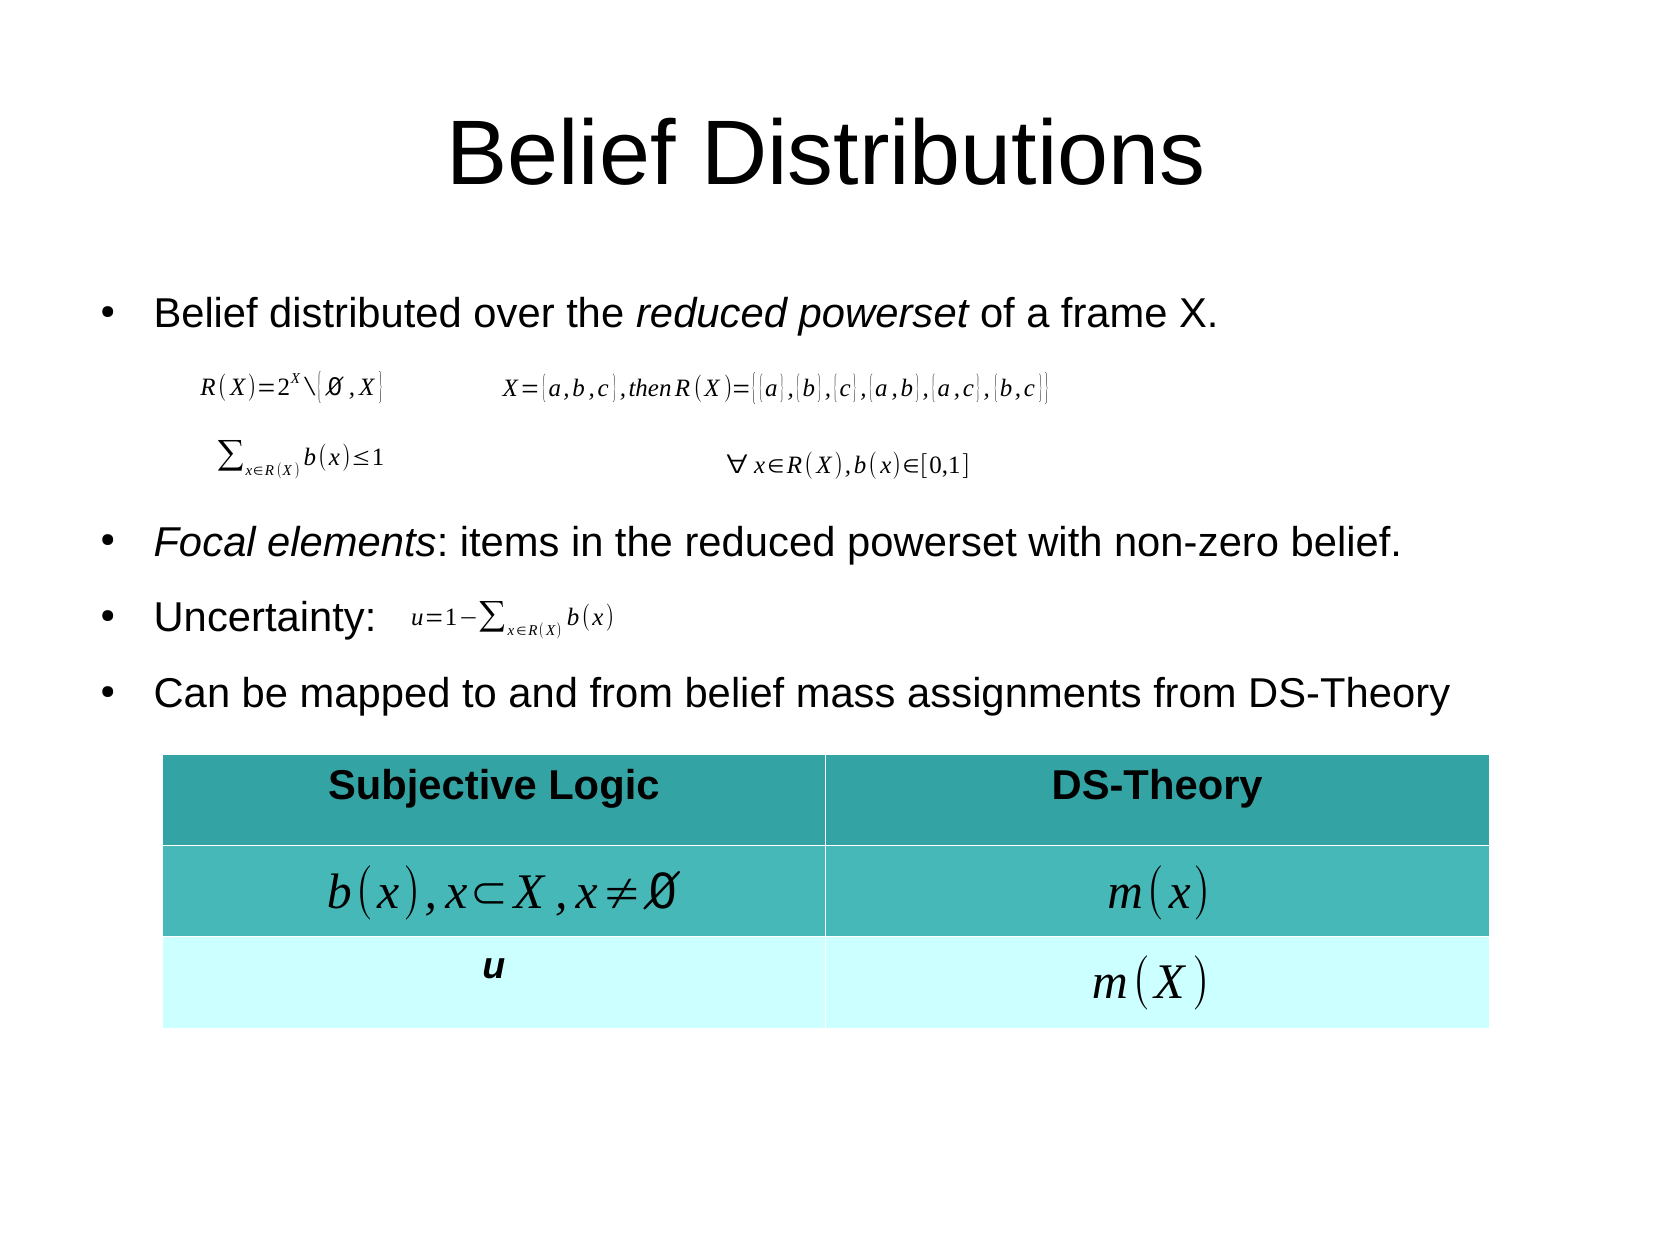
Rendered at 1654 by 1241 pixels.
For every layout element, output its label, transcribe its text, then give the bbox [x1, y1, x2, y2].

title Belief Distributions [82, 49, 1571, 257]
table_header Subjective Logic [163, 755, 825, 845]
chart [192, 369, 391, 406]
chart [495, 371, 1056, 406]
table_cell [826, 846, 1489, 936]
chart [405, 600, 620, 641]
table_header DS-Theory [826, 755, 1489, 845]
chart [315, 861, 698, 923]
chart [1095, 861, 1223, 922]
chart [720, 450, 975, 481]
chart [210, 439, 390, 481]
chart [1080, 951, 1221, 1012]
table_cell [163, 846, 825, 936]
list Belief distributed over the reduced powerset of a frame X. Focal elements: items in the reduced powerset with non-zero belief. Uncertainty: Can be mapped to and from belief mass assignments from DS-Theory [82, 290, 1571, 1010]
table_cell [826, 937, 1489, 1028]
table_cell u [163, 937, 825, 1028]
